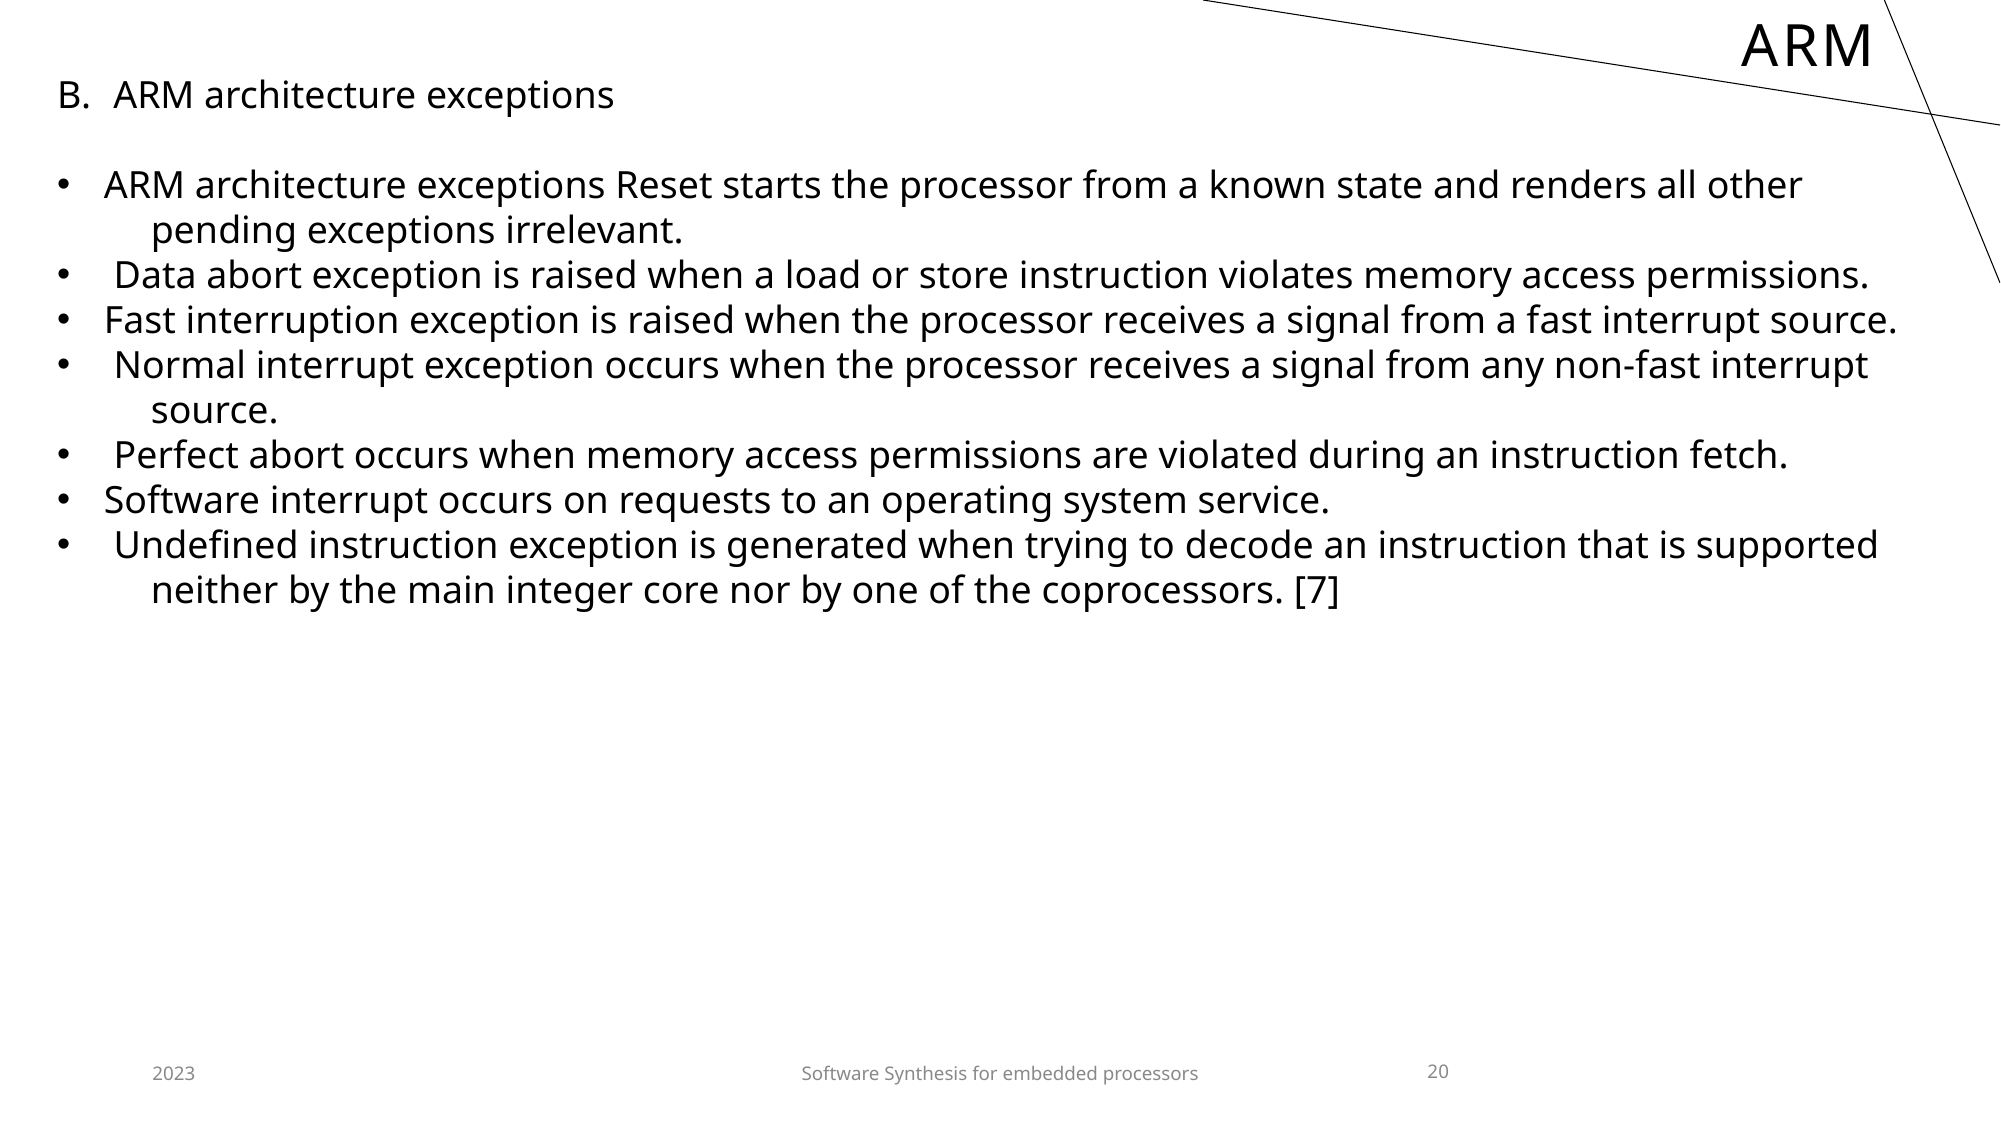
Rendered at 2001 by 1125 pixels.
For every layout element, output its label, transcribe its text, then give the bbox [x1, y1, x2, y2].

text_box ARM architecture exceptions ARM architecture exceptions Reset starts the processor from a known state and renders all other pending exceptions irrelevant. Data abort exception is raised when a load or store instruction violates memory access permissions. Fast interruption exception is raised when the processor receives a signal from a fast interrupt source. Normal interrupt exception occurs when the processor receives a signal from any non-fast interrupt source. Perfect abort occurs when memory access permissions are violated during an instruction fetch. Software interrupt occurs on requests to an operating system service. Undefined instruction exception is generated when trying to decode an instruction that is supported neither by the main integer core nor by one of the coprocessors. [7] [42, 63, 1927, 579]
text_box Software Synthesis for embedded processors [662, 1042, 1338, 1103]
text_box 2023 [137, 1042, 588, 1103]
title ARM [1700, 0, 1916, 63]
text_box [1412, 1042, 1863, 1103]
